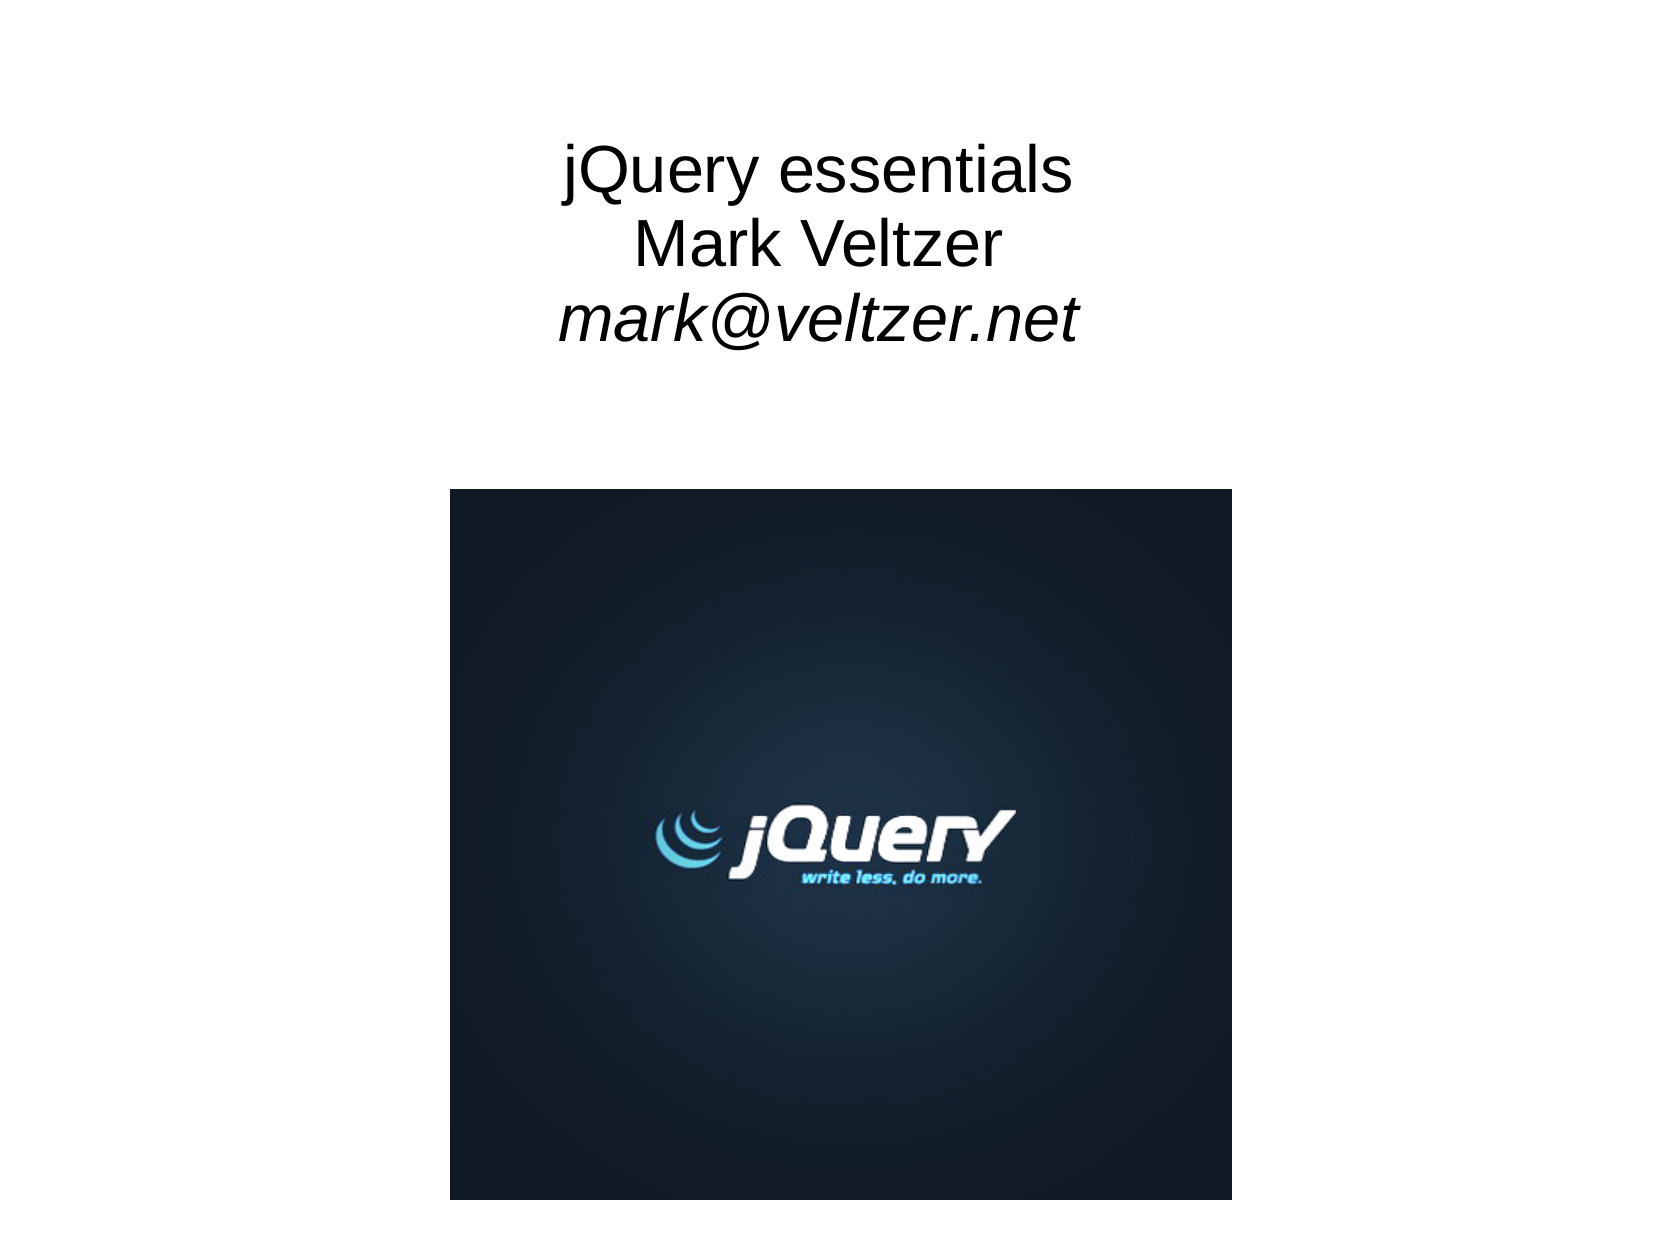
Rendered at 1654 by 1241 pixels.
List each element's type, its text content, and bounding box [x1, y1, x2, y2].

picture [450, 489, 1232, 1201]
subtitle jQuery essentials Mark Veltzer mark@veltzer.net [75, 37, 1564, 451]
